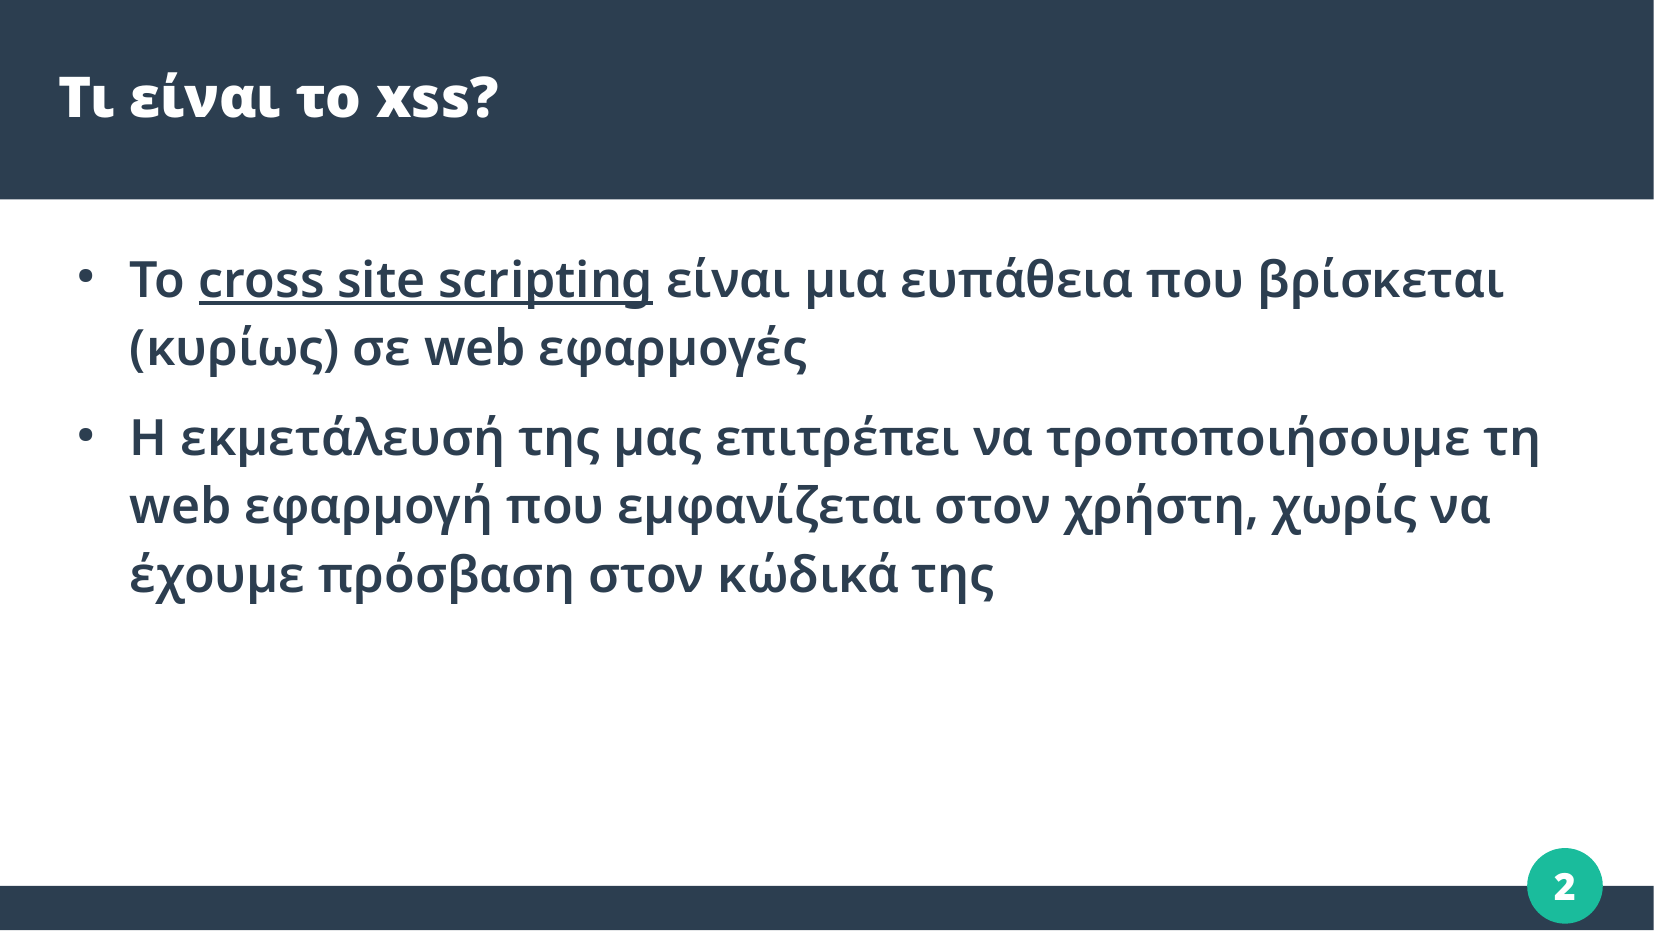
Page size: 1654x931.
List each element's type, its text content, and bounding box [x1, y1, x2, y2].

list To cross site scripting είναι μια ευπάθεια που βρίσκεται (κυρίως) σε web εφαρμογές Η εκμετάλευσή της μας επιτρέπει να τροποποιήσουμε τη web εφαρμογή που εμφανίζεται στον χρήστη, χωρίς να έχουμε πρόσβαση στον κώδικά της [59, 243, 1595, 864]
title Τι είναι το xss? [59, 37, 1595, 156]
